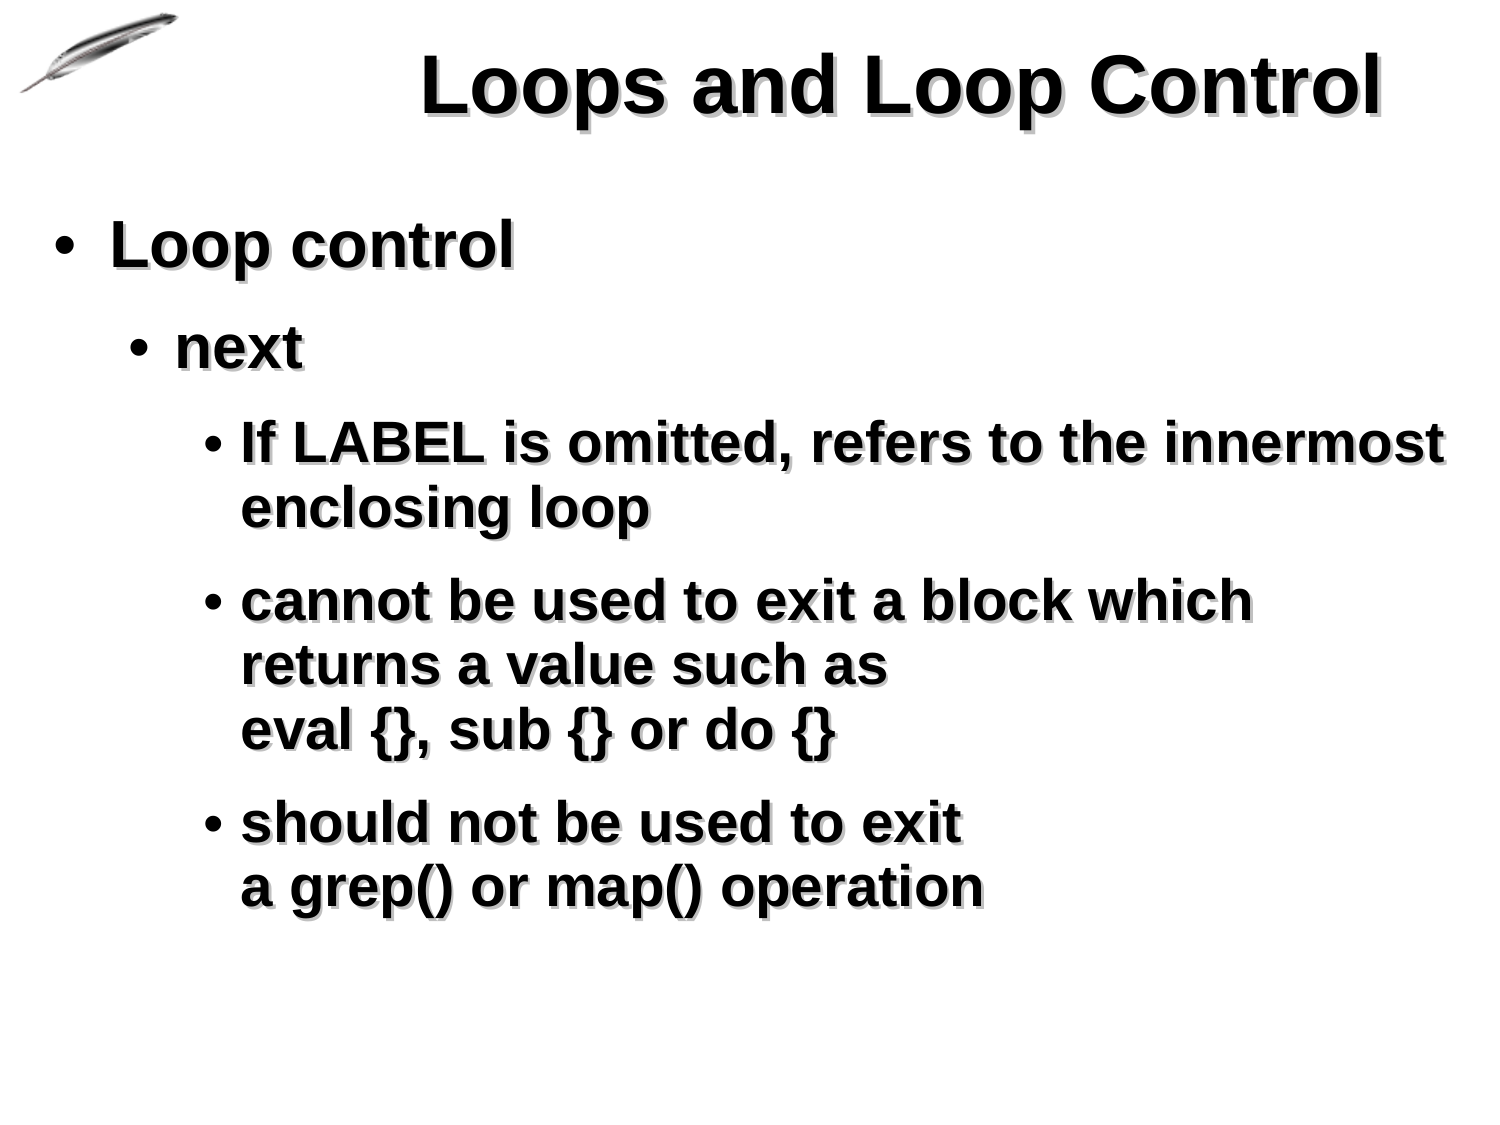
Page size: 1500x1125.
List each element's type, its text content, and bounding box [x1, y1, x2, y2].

title Loops and Loop Control [419, 0, 1459, 179]
picture [16, 11, 184, 95]
list Loop control next If LABEL is omitted, refers to the innermost enclosing loop cannot be used to exit a block which returns a value such as eval {}, sub {} or do {} should not be used to exit a grep() or map() operation [53, 207, 1447, 1084]
